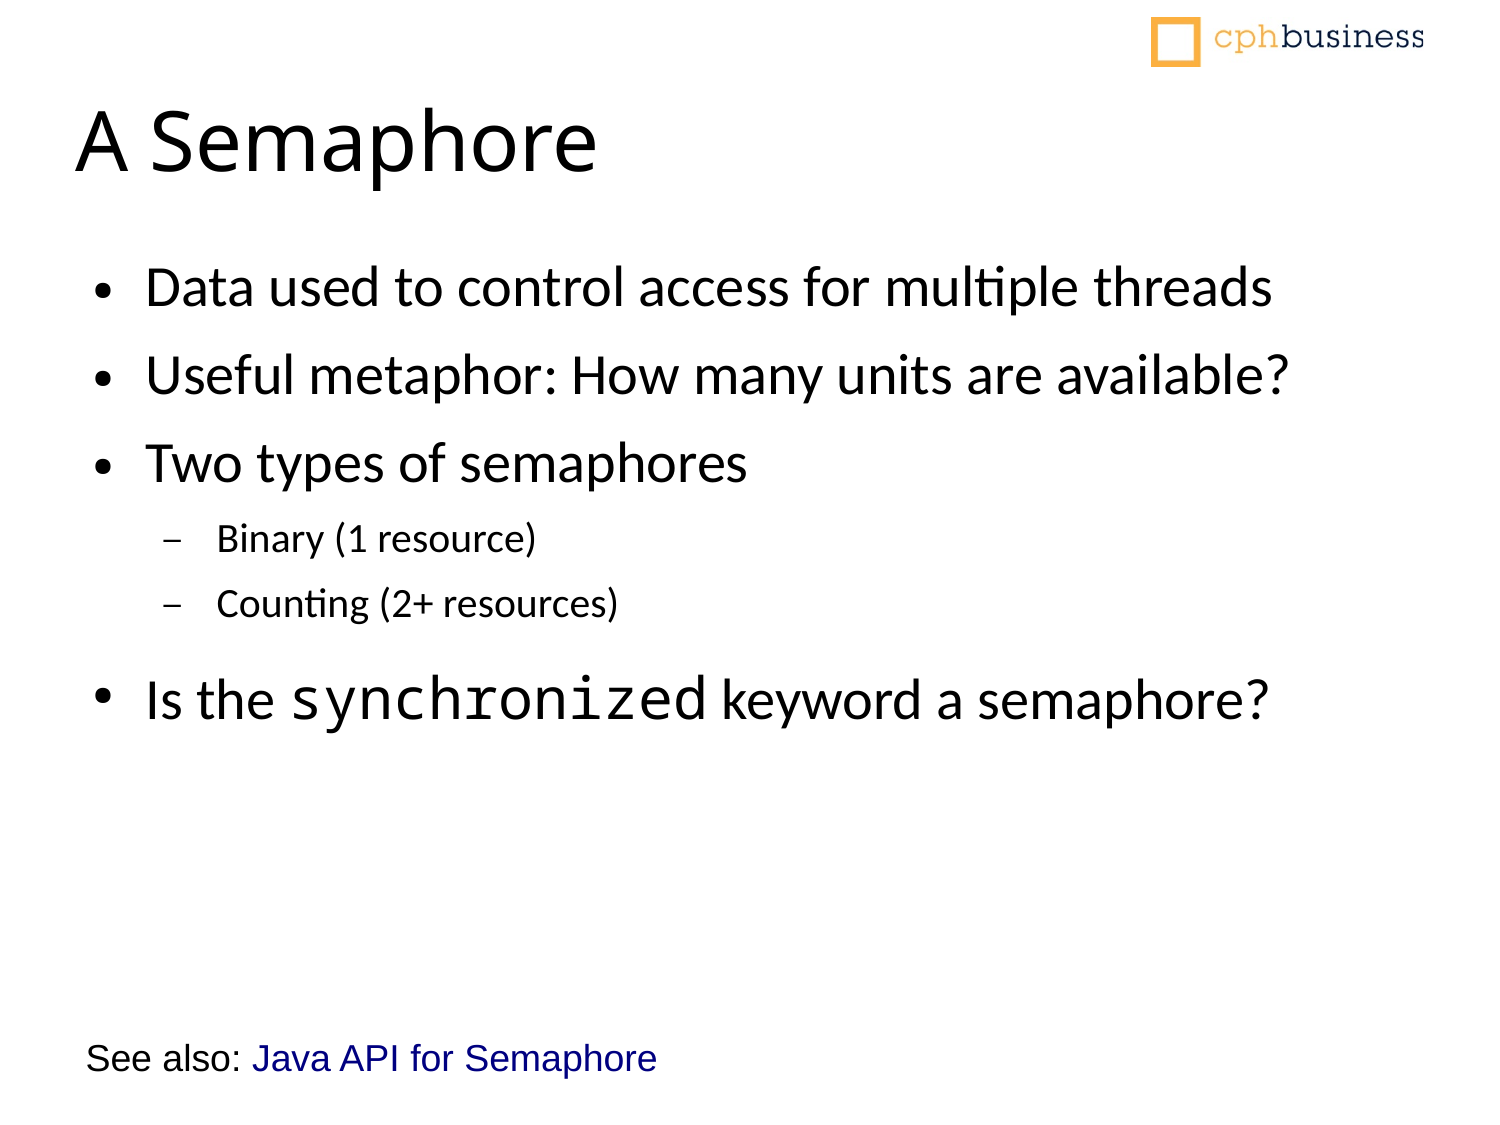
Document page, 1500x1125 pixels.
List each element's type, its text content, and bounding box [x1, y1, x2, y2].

list Data used to control access for multiple threads Useful metaphor: How many units are available? Two types of semaphores Binary (1 resource) Counting (2+ resources) Is the synchronized keyword a semaphore? [75, 263, 1425, 916]
title A Semaphore [75, 44, 1425, 233]
picture [1151, 17, 1424, 44]
text_box See also: Java API for Semaphore [70, 1029, 1418, 1087]
